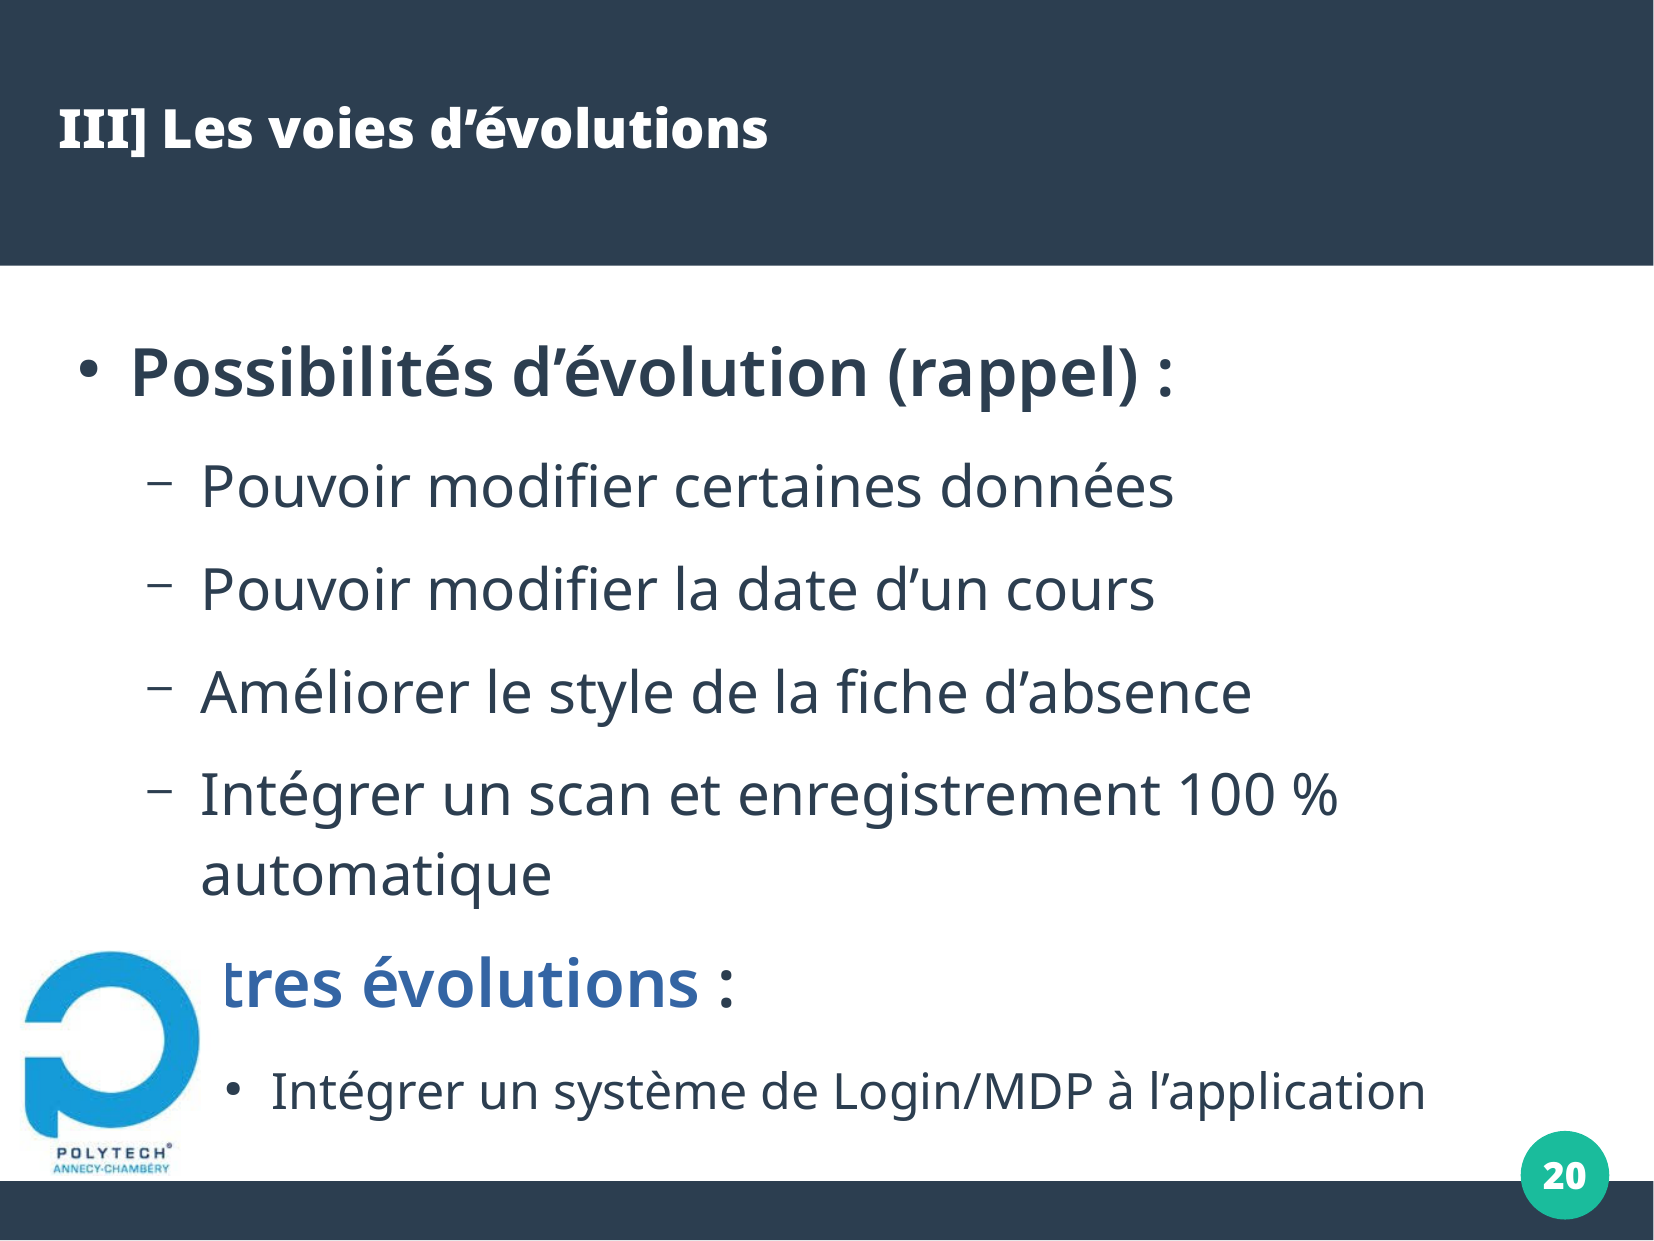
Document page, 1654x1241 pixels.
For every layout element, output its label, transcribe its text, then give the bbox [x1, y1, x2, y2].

list Possibilités d’évolution (rappel) : Pouvoir modifier certaines données Pouvoir modifier la date d’un cours Améliorer le style de la fiche d’absence Intégrer un scan et enregistrement 100 % automatique Autres évolutions : Intégrer un système de Login/MDP à l’application [59, 324, 1595, 1152]
title III] Les voies d’évolutions [59, 49, 1595, 207]
picture [0, 950, 226, 1176]
